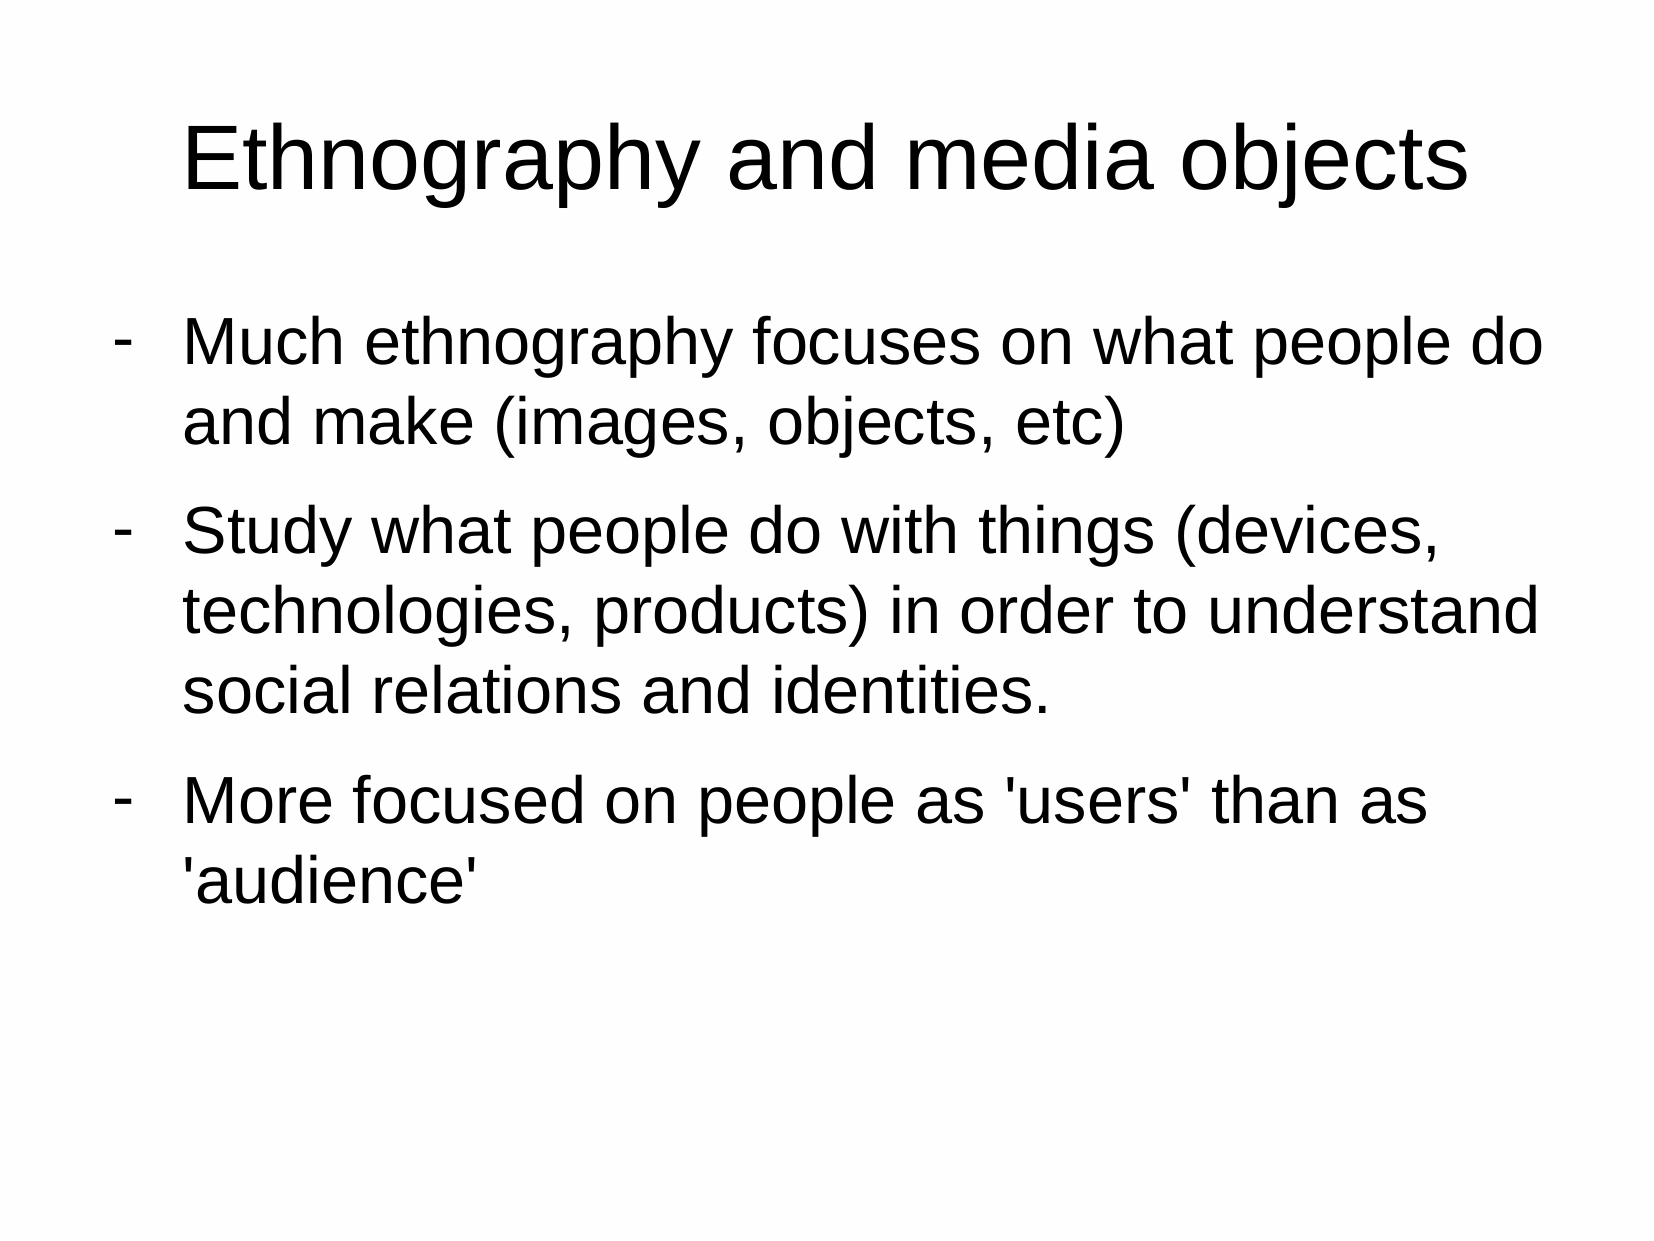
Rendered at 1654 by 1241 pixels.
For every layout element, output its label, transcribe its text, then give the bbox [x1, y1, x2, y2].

title Ethnography and media objects [82, 49, 1571, 257]
list Much ethnography focuses on what people do and make (images, objects, etc) Study what people do with things (devices, technologies, products) in order to understand social relations and identities. More focused on people as 'users' than as 'audience' [82, 290, 1571, 1010]
